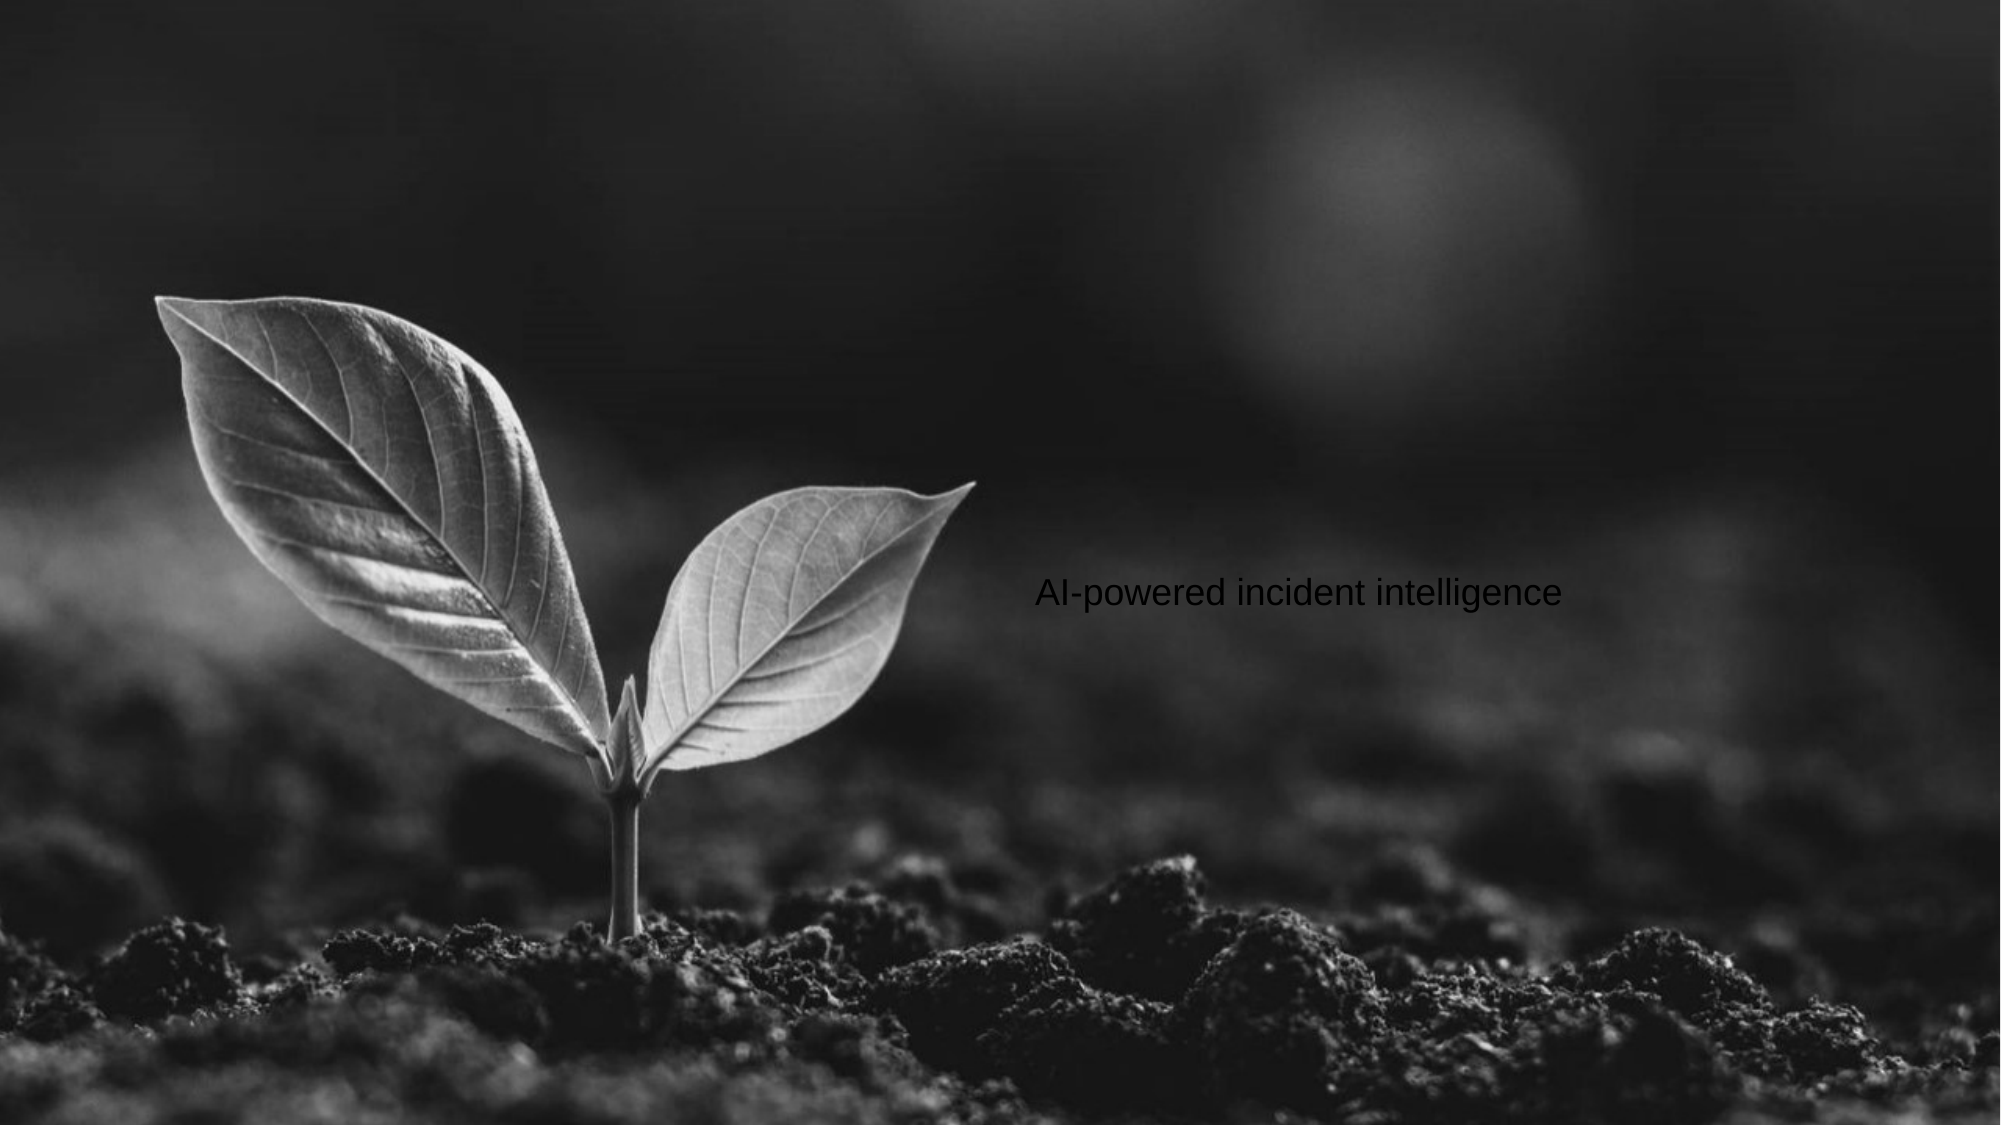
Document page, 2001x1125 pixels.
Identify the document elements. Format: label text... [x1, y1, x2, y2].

title AI-powered incident intelligence [1035, 72, 1934, 613]
picture [0, 0, 2000, 1125]
